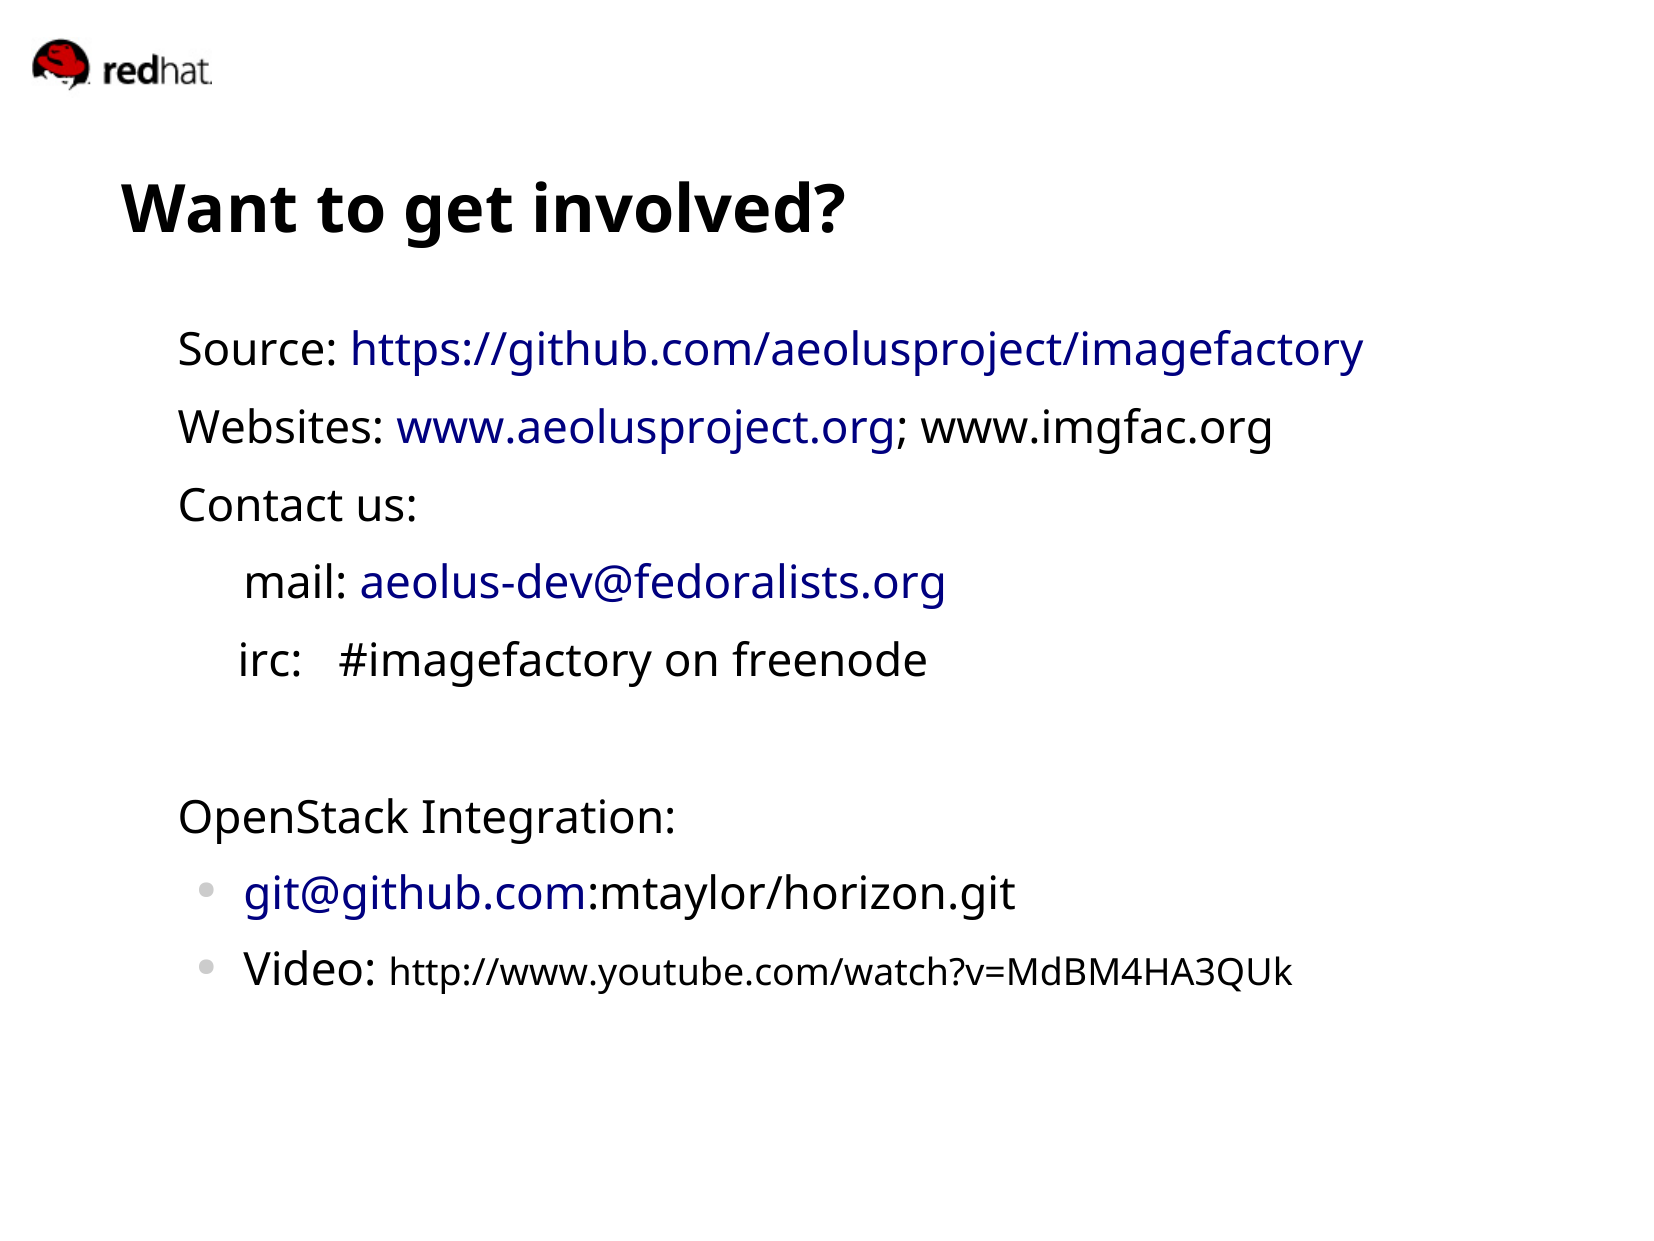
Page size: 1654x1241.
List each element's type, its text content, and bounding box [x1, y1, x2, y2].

list Source: https://github.com/aeolusproject/imagefactory Websites: www.aeolusproject.org; www.imgfac.org Contact us: mail: aeolus-dev@fedoralists.org irc: #imagefactory on freenode OpenStack Integration: git@github.com:mtaylor/horizon.git Video: http://www.youtube.com/watch?v=MdBM4HA3QUk [121, 316, 1534, 1098]
title Want to get involved? [121, 102, 1534, 310]
picture [31, 37, 212, 98]
